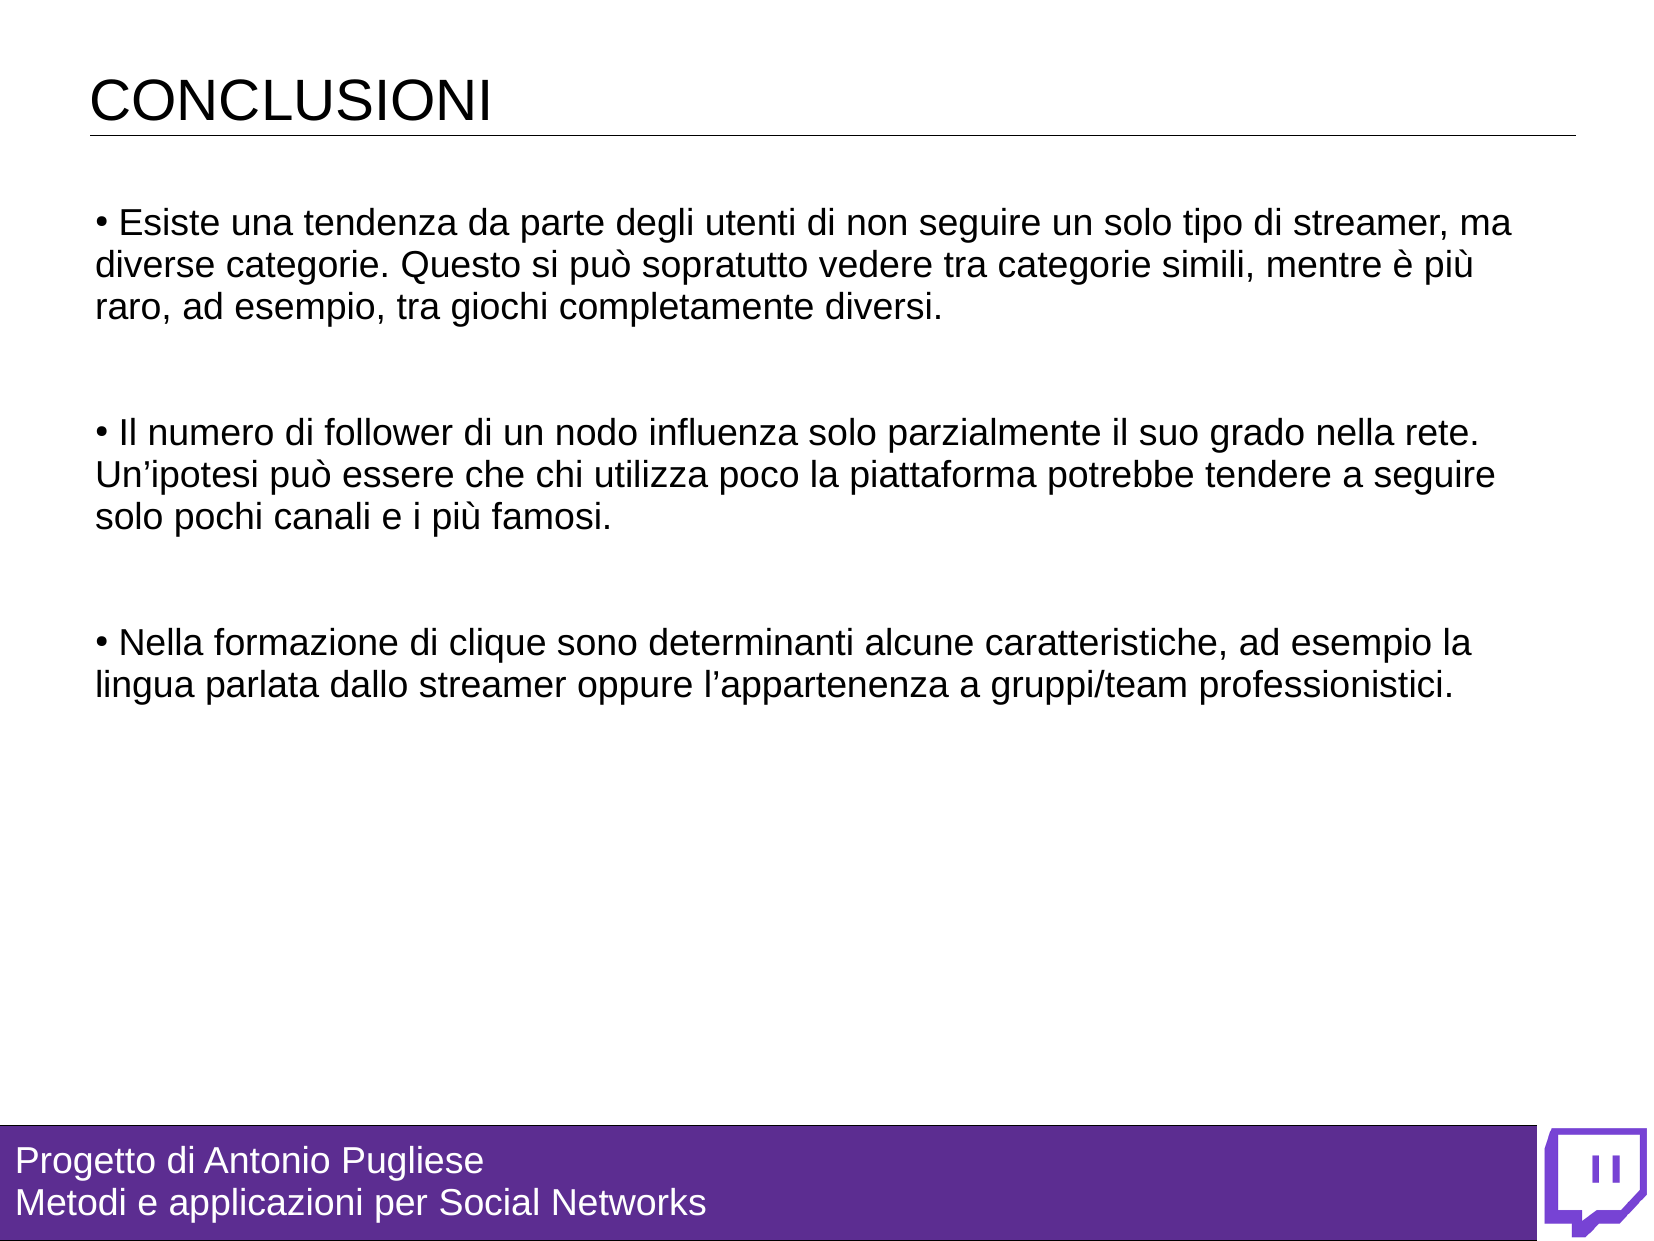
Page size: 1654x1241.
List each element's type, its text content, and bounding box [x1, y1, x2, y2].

text_box CONCLUSIONI [75, 60, 1576, 166]
text_box Progetto di Antonio Pugliese Metodi e applicazioni per Social Networks [0, 1132, 872, 1232]
text_box Esiste una tendenza da parte degli utenti di non seguire un solo tipo di streamer, ma diverse categorie. Questo si può sopratutto vedere tra categorie simili, mentre è più raro, ad esempio, tra giochi completamente diversi. Il numero di follower di un nodo influenza solo parzialmente il suo grado nella rete. Un’ipotesi può essere che chi utilizza poco la piattaforma potrebbe tendere a seguire solo pochi canali e i più famosi. Nella formazione di clique sono determinanti alcune caratteristiche, ad esempio la lingua parlata dallo streamer oppure l’appartenenza a gruppi/team professionistici. [80, 194, 1572, 714]
text_box [0, 1125, 1537, 1241]
picture [1537, 1124, 1653, 1241]
